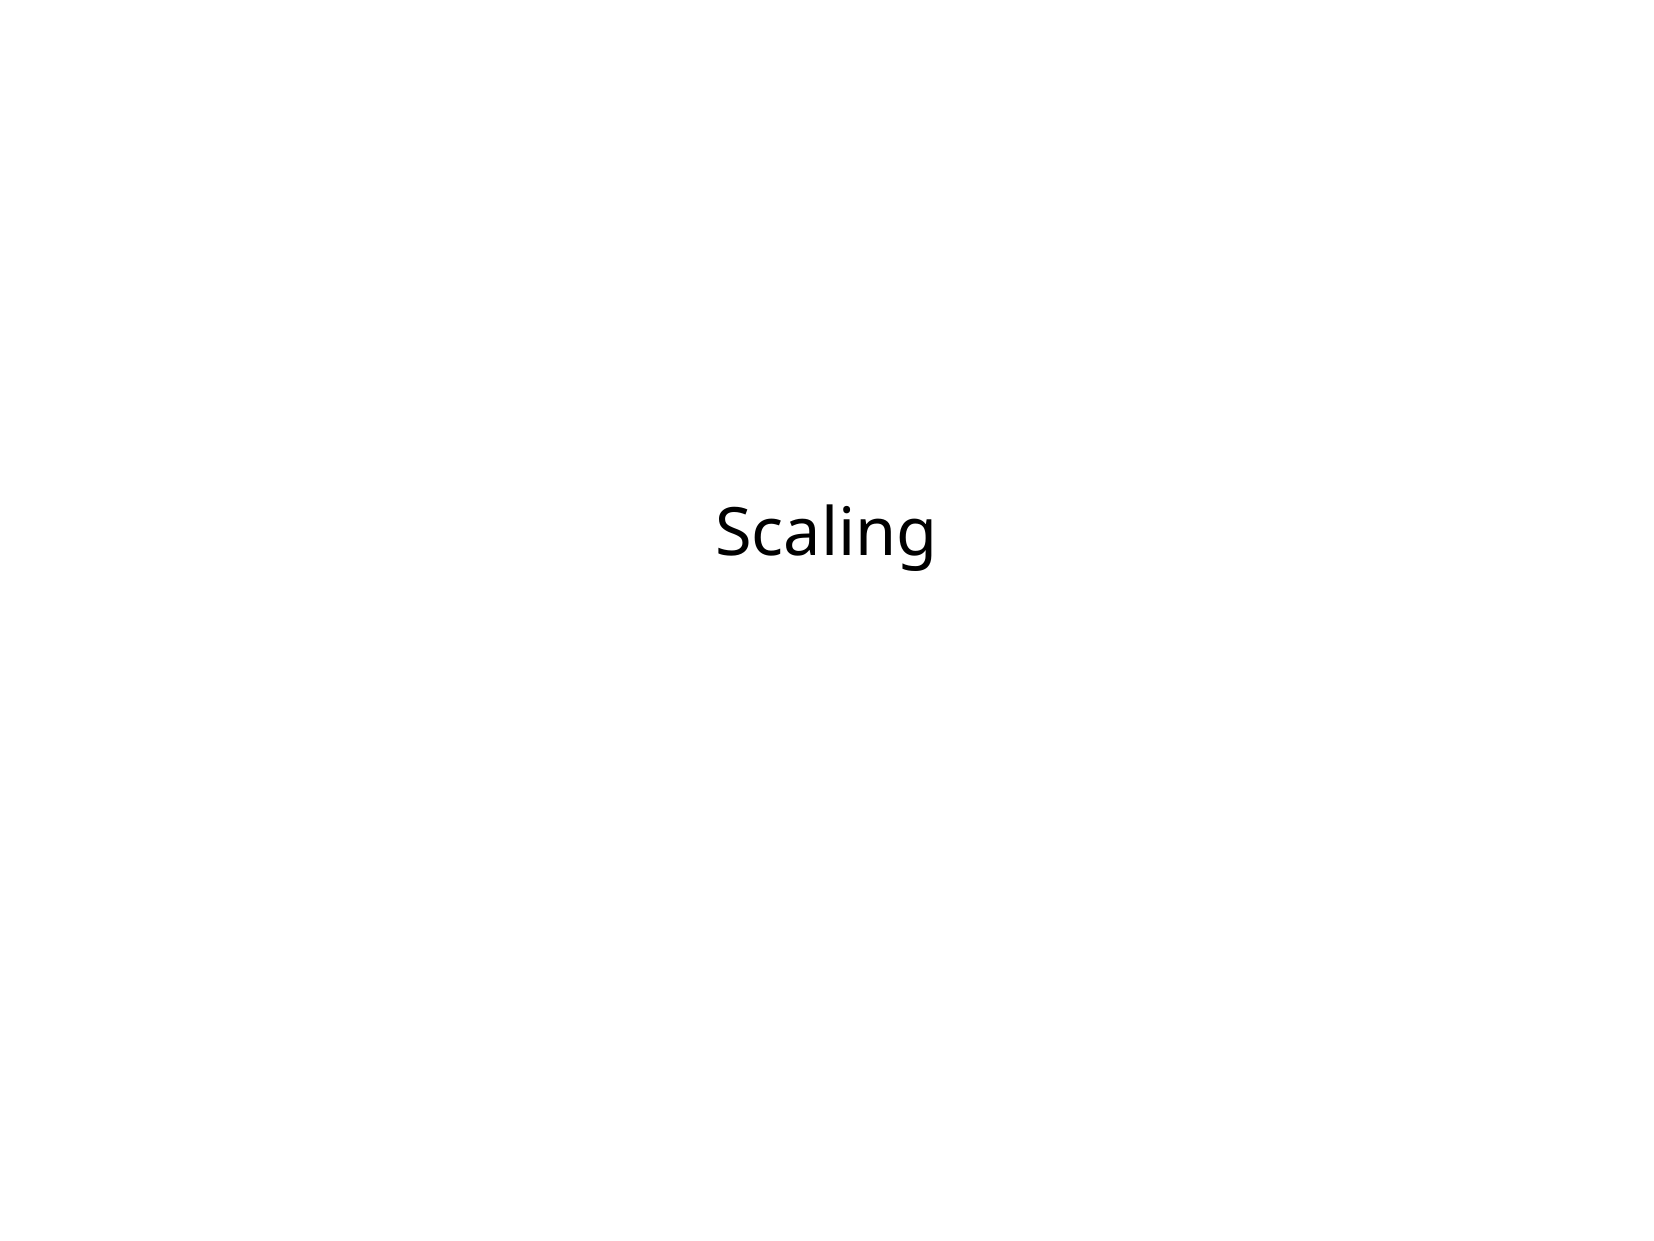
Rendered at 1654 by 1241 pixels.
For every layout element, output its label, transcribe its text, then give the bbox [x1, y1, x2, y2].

subtitle Scaling [82, 49, 1571, 1010]
